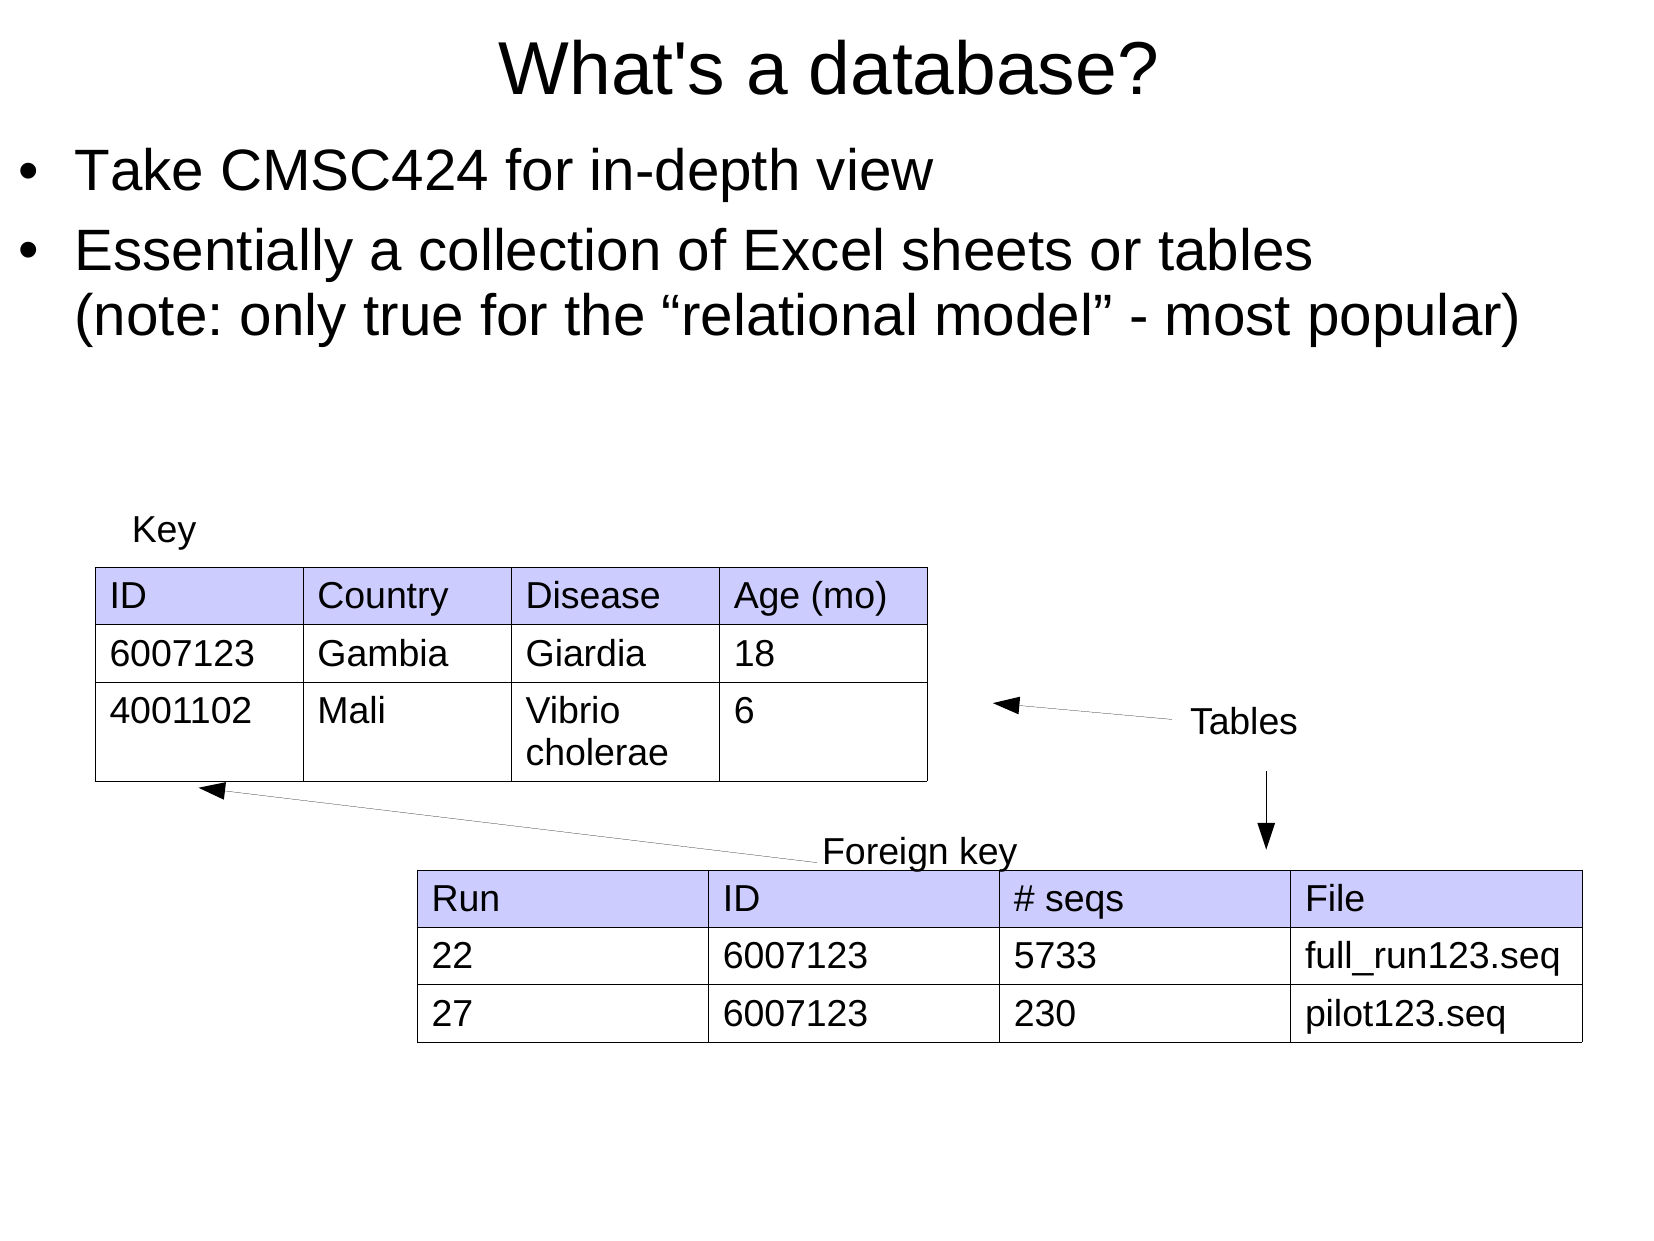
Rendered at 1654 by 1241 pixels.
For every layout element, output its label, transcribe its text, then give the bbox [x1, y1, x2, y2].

table_header File [1291, 871, 1582, 927]
table_cell 230 [1000, 985, 1290, 1042]
table_cell Mali [304, 683, 511, 781]
table_cell 18 [720, 625, 927, 682]
table_cell 6007123 [709, 985, 999, 1042]
text_box Foreign key [807, 823, 1032, 881]
table_cell 4001102 [96, 683, 303, 781]
text_box Tables [1175, 693, 1314, 751]
table_header ID [709, 871, 999, 927]
table_cell 22 [418, 928, 708, 984]
table_cell Giardia [512, 625, 719, 682]
table_header ID [96, 568, 303, 624]
table_cell Vibrio cholerae [512, 683, 719, 781]
table_cell full_run123.seq [1291, 928, 1582, 984]
table_cell 6 [720, 683, 927, 781]
title What's a database? [21, 10, 1637, 128]
table_header # seqs [1000, 871, 1290, 927]
table_cell 27 [418, 985, 708, 1042]
table_header Disease [512, 568, 719, 624]
table_cell 6007123 [96, 625, 303, 682]
table_cell pilot123.seq [1291, 985, 1582, 1042]
list Take CMSC424 for in-depth view Essentially a collection of Excel sheets or tables (note: only true for the “relational model” - most popular) [18, 137, 1637, 1167]
table_header Run [418, 871, 708, 927]
table_header Country [304, 568, 511, 624]
table_cell Gambia [304, 625, 511, 682]
table_header Age (mo) [720, 568, 927, 624]
table_cell 5733 [1000, 928, 1290, 984]
table_cell 6007123 [709, 928, 999, 984]
text_box Key [117, 501, 211, 559]
